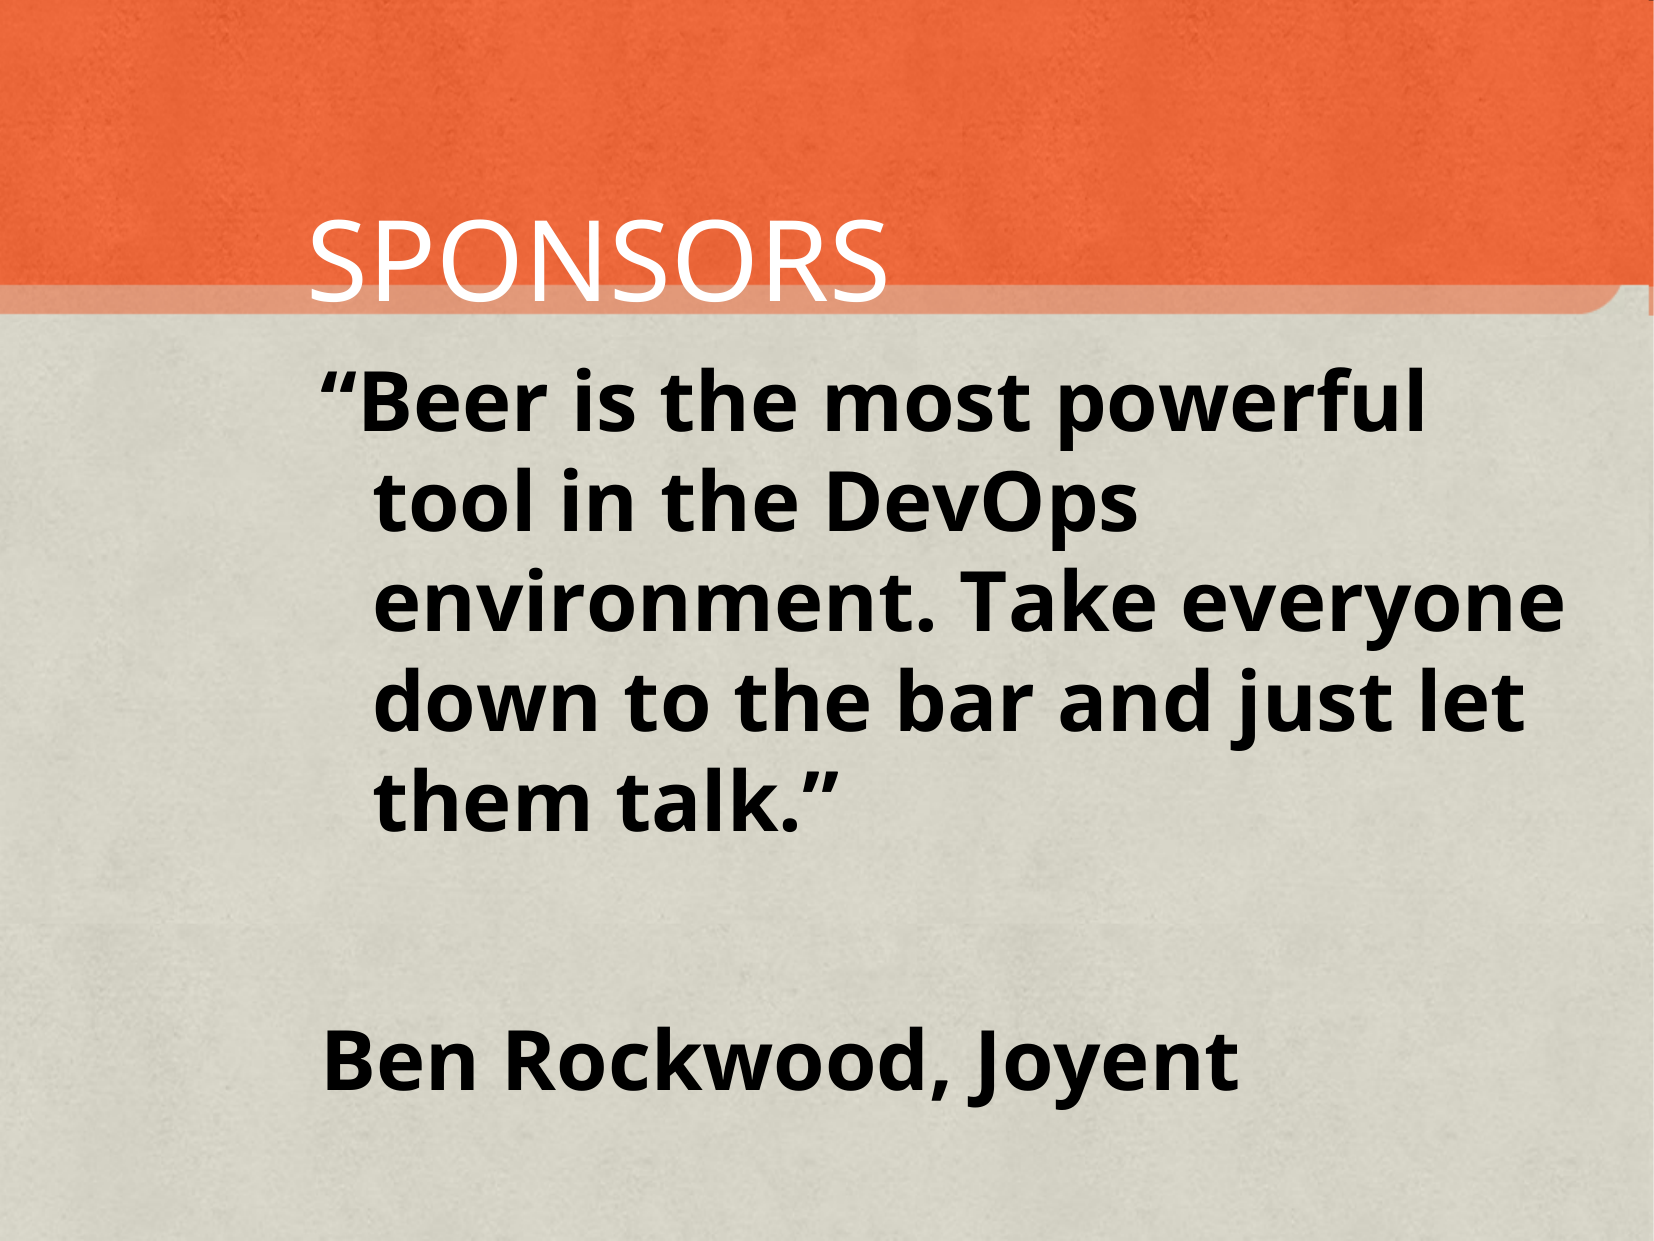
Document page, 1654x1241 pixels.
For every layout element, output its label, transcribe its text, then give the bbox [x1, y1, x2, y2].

picture [0, 0, 1654, 1241]
text_box “Beer is the most powerful tool in the DevOps environment. Take everyone down to the bar and just let them talk.” Ben Rockwood, Joyent [301, 348, 1613, 1068]
text_box SPONSORS [306, 189, 1654, 318]
